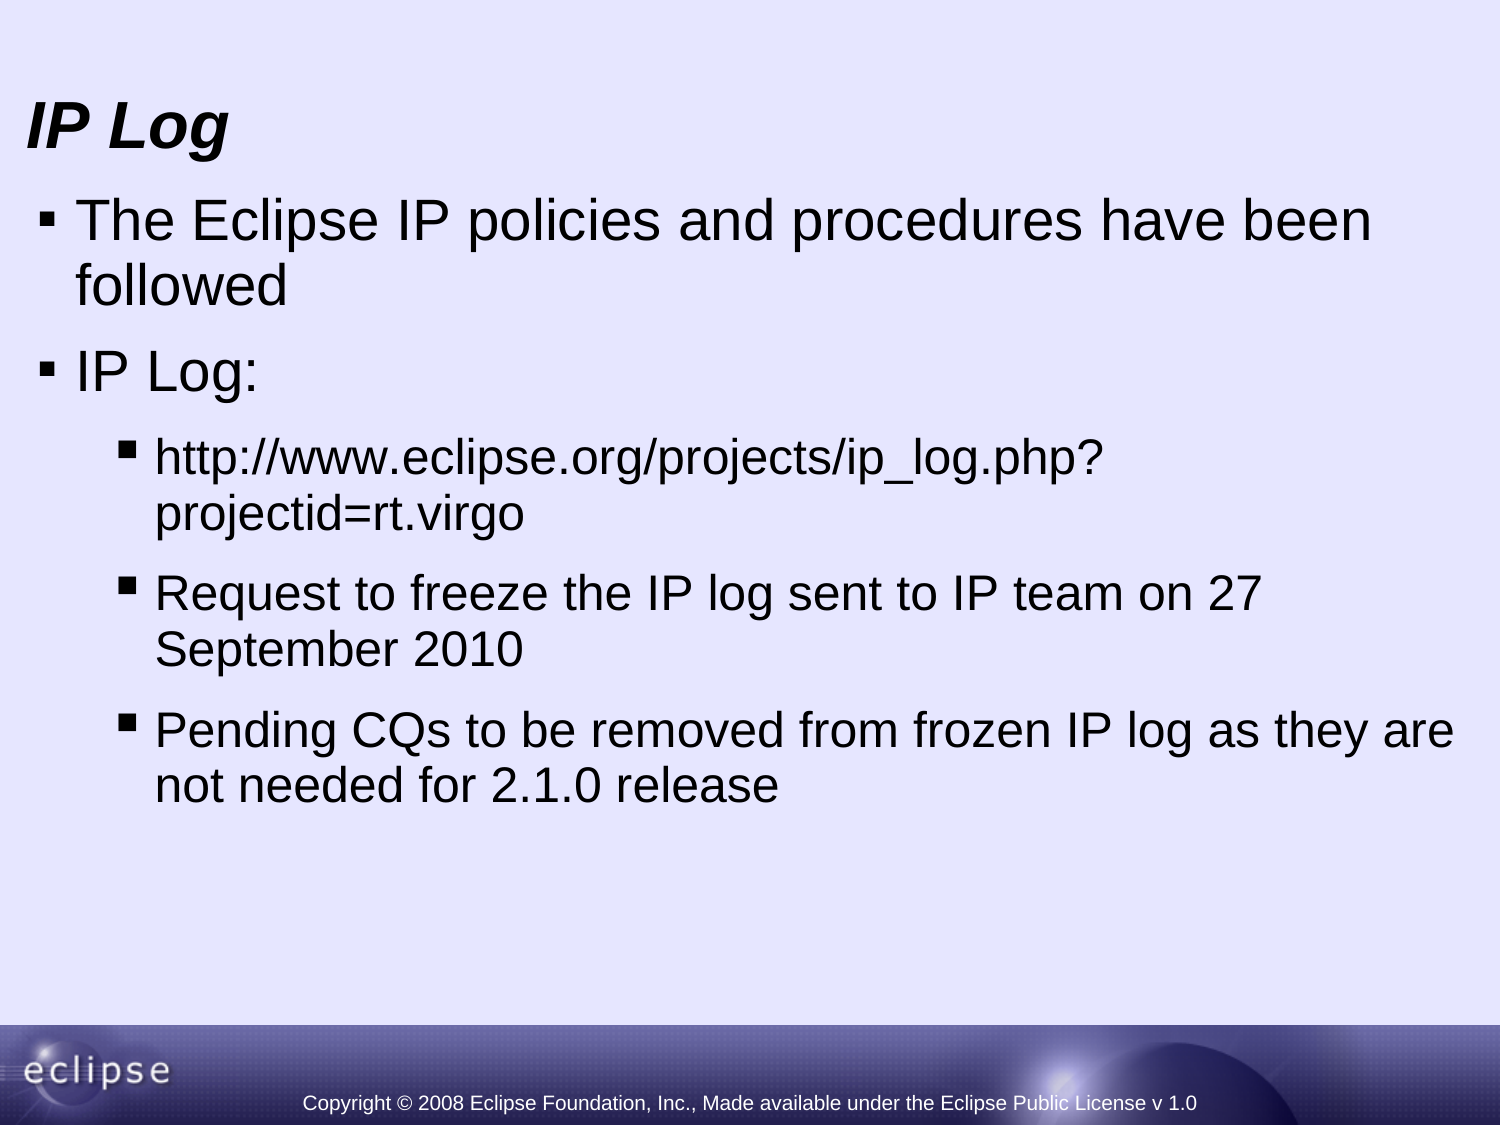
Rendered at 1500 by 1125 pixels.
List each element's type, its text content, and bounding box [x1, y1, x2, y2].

picture [0, 1025, 1500, 1125]
list The Eclipse IP policies and procedures have been followed IP Log: http://www.eclipse.org/projects/ip_log.php?projectid=rt.virgo Request to freeze the IP log sent to IP team on 27 September 2010 Pending CQs to be removed from frozen IP log as they are not needed for 2.1.0 release [37, 187, 1463, 1021]
title IP Log [26, 84, 1474, 172]
